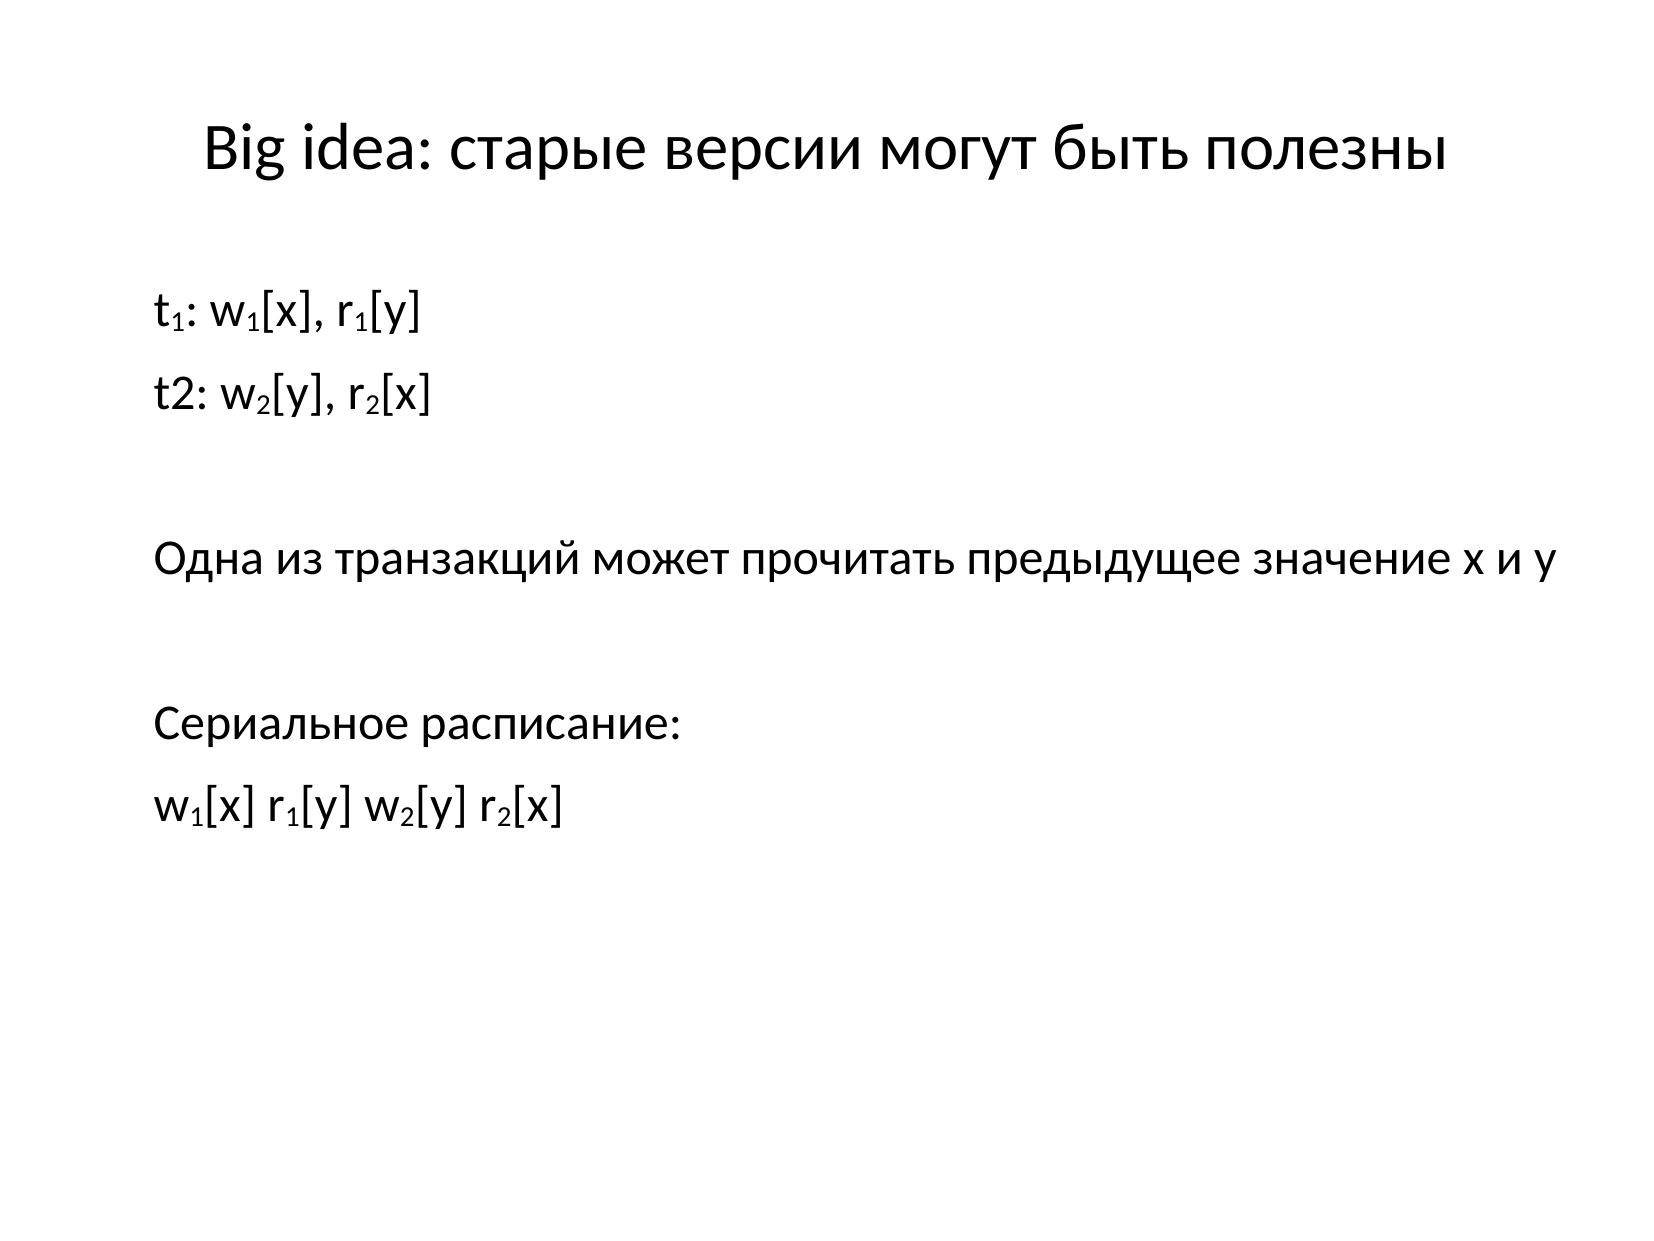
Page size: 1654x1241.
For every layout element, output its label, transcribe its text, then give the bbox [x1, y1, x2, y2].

list t1: w1[x], r1[y] t2: w2[y], r2[x] Одна из транзакций может прочитать предыдущее значение x и y Сериальное расписание: w1[x] r1[y] w2[y] r2[x] [82, 289, 1571, 1108]
title Big idea: старые версии могут быть полезны [82, 49, 1571, 257]
